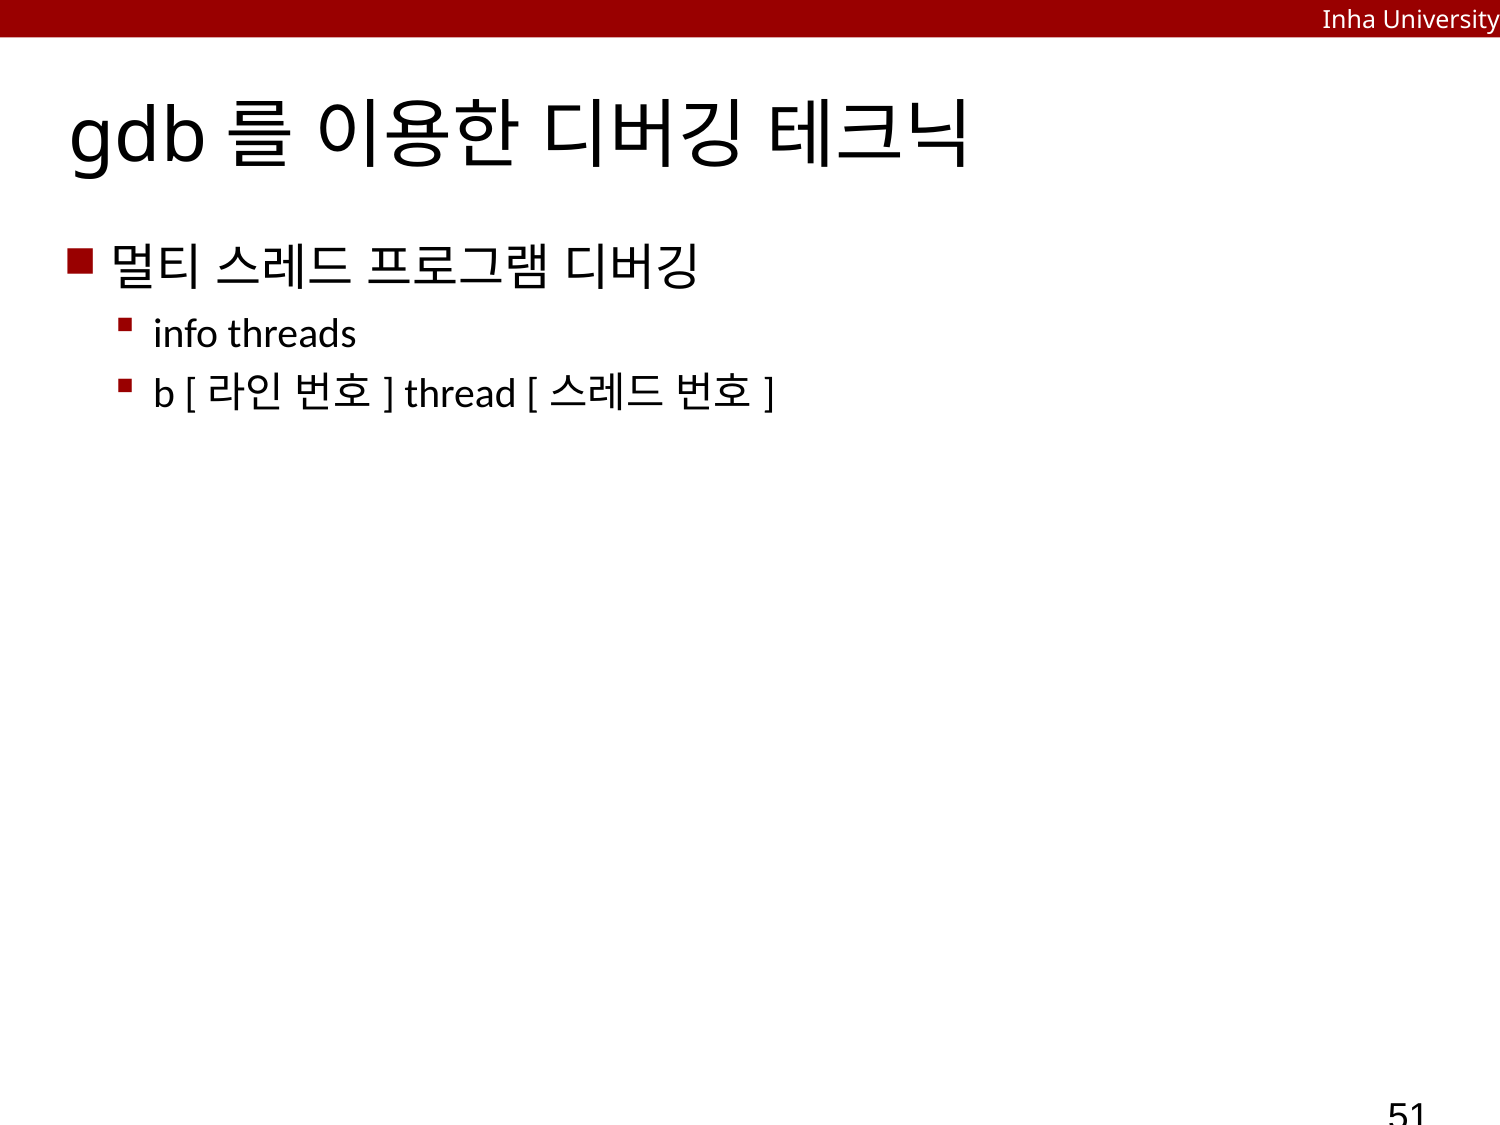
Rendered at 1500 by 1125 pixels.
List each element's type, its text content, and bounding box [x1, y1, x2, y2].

text_box [0, 0, 1500, 38]
list 멀티 스레드 프로그램 디버깅 info threads b [라인 번호] thread [스레드 번호] [62, 229, 1438, 1050]
title gdb를 이용한 디버깅 테크닉 [62, 41, 1438, 221]
text_box Inha University [1322, 3, 1500, 33]
